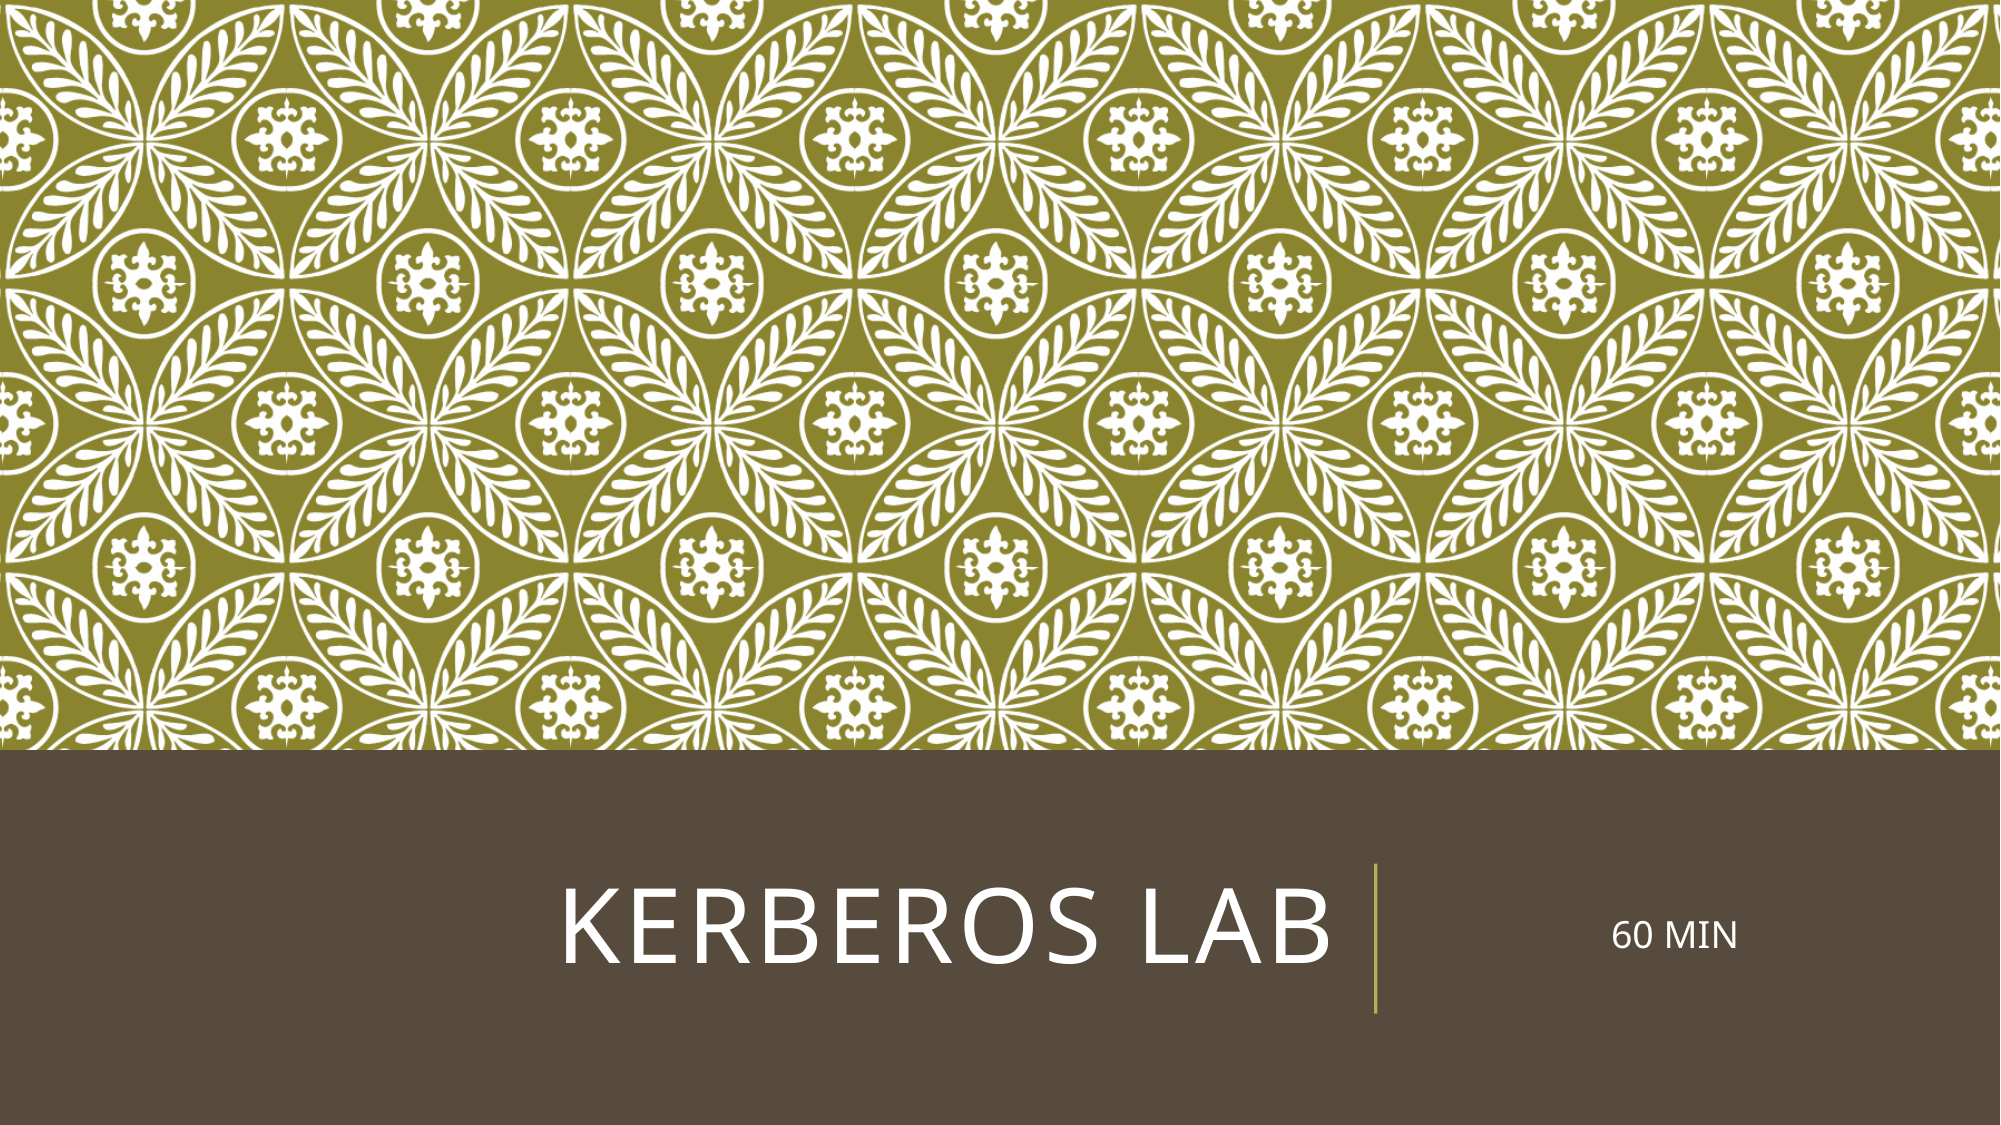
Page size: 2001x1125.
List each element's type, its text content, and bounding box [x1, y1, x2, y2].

picture [0, 0, 2000, 750]
list 60 MIN [1412, 813, 1938, 1054]
title KERBEROS LAB [75, 813, 1350, 1054]
